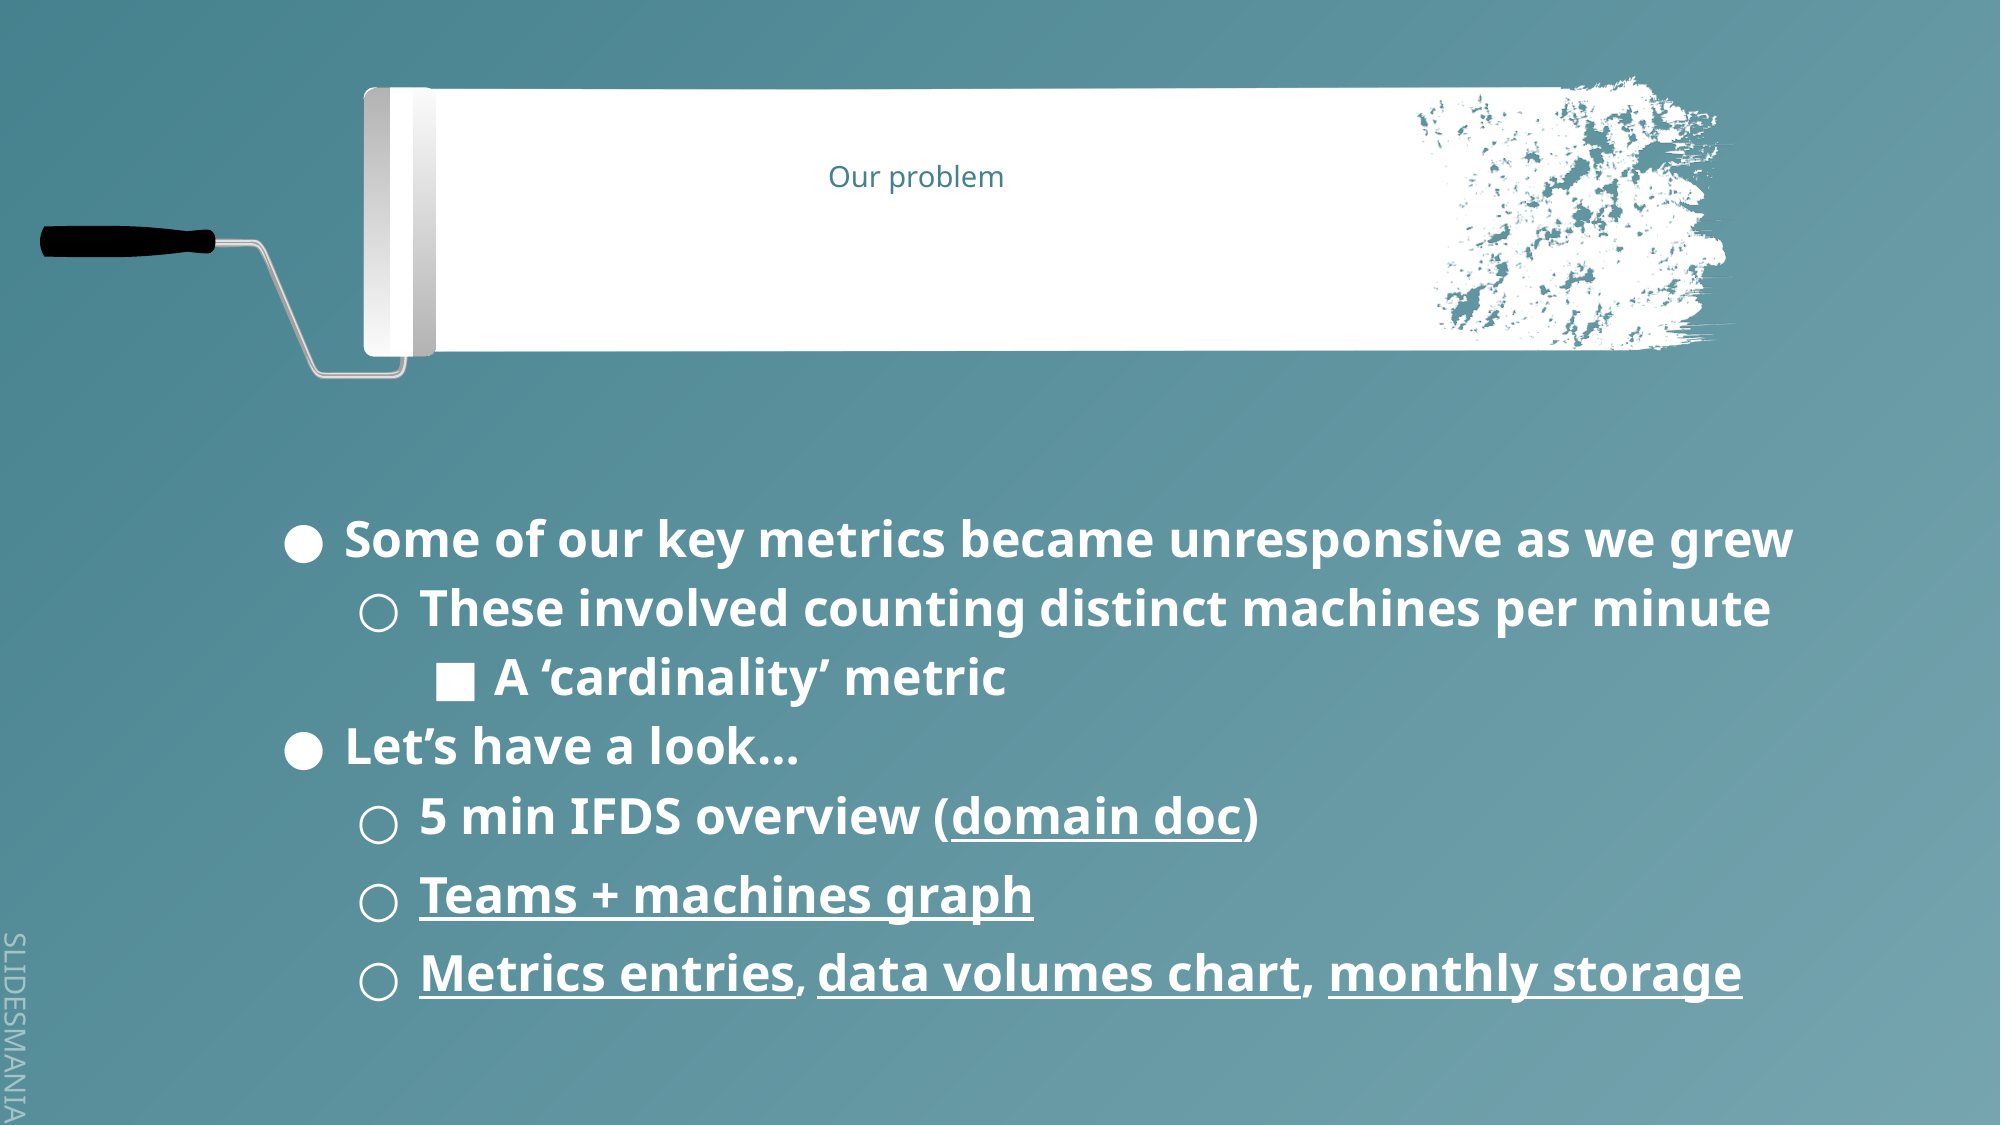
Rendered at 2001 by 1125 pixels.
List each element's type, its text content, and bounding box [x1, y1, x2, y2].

text_box Our problem [477, 150, 1356, 310]
list Some of our key metrics became unresponsive as we grew These involved counting distinct machines per minute A ‘cardinality’ metric Let’s have a look… 5 min IFDS overview (domain doc) Teams + machines graph Metrics entries, data volumes chart, monthly storage [249, 478, 1848, 950]
picture [386, 75, 1738, 352]
